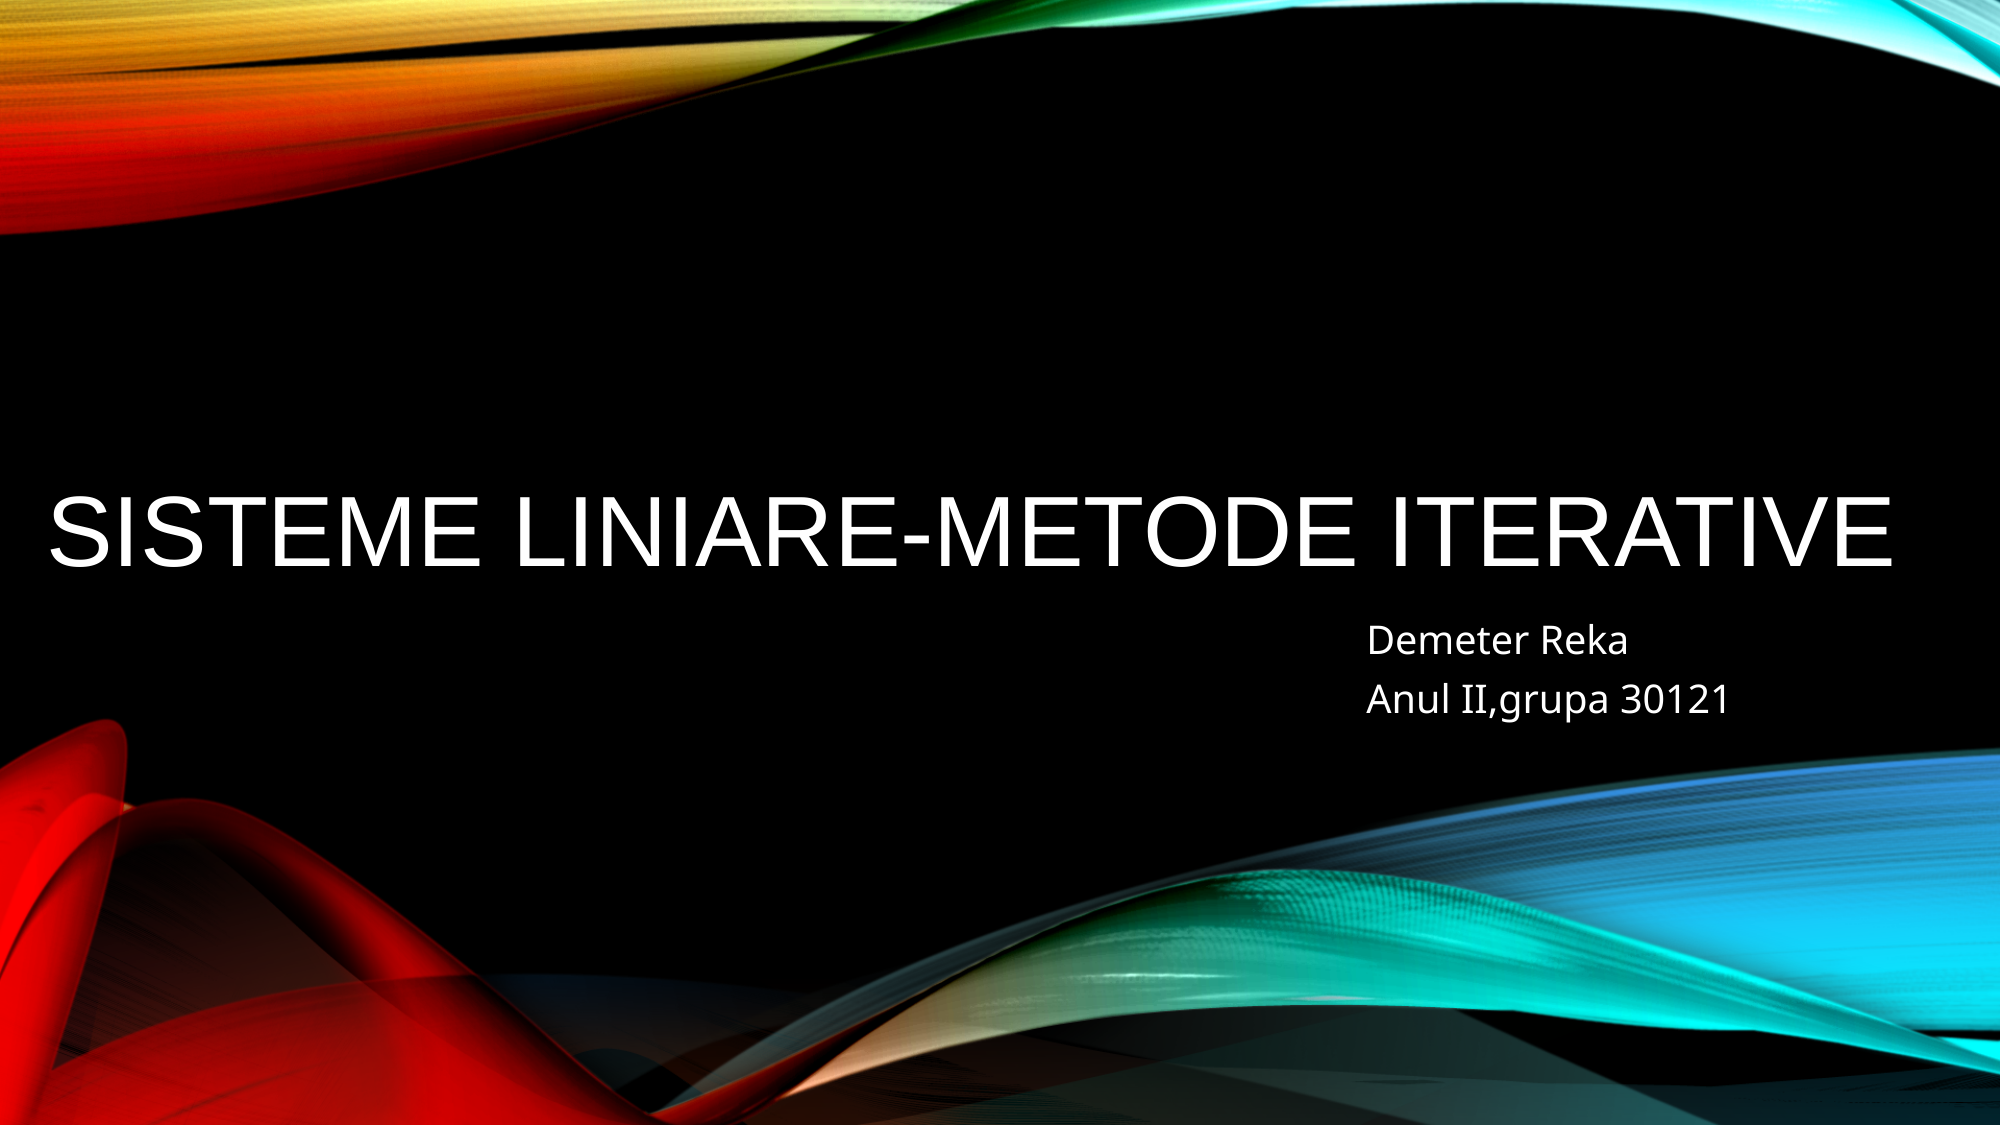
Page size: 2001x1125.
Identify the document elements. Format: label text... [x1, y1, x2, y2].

subtitle Demeter Reka Anul II,grupa 30121 [1351, 617, 1814, 730]
title Sisteme liniare-metode iterative [31, 295, 2000, 596]
